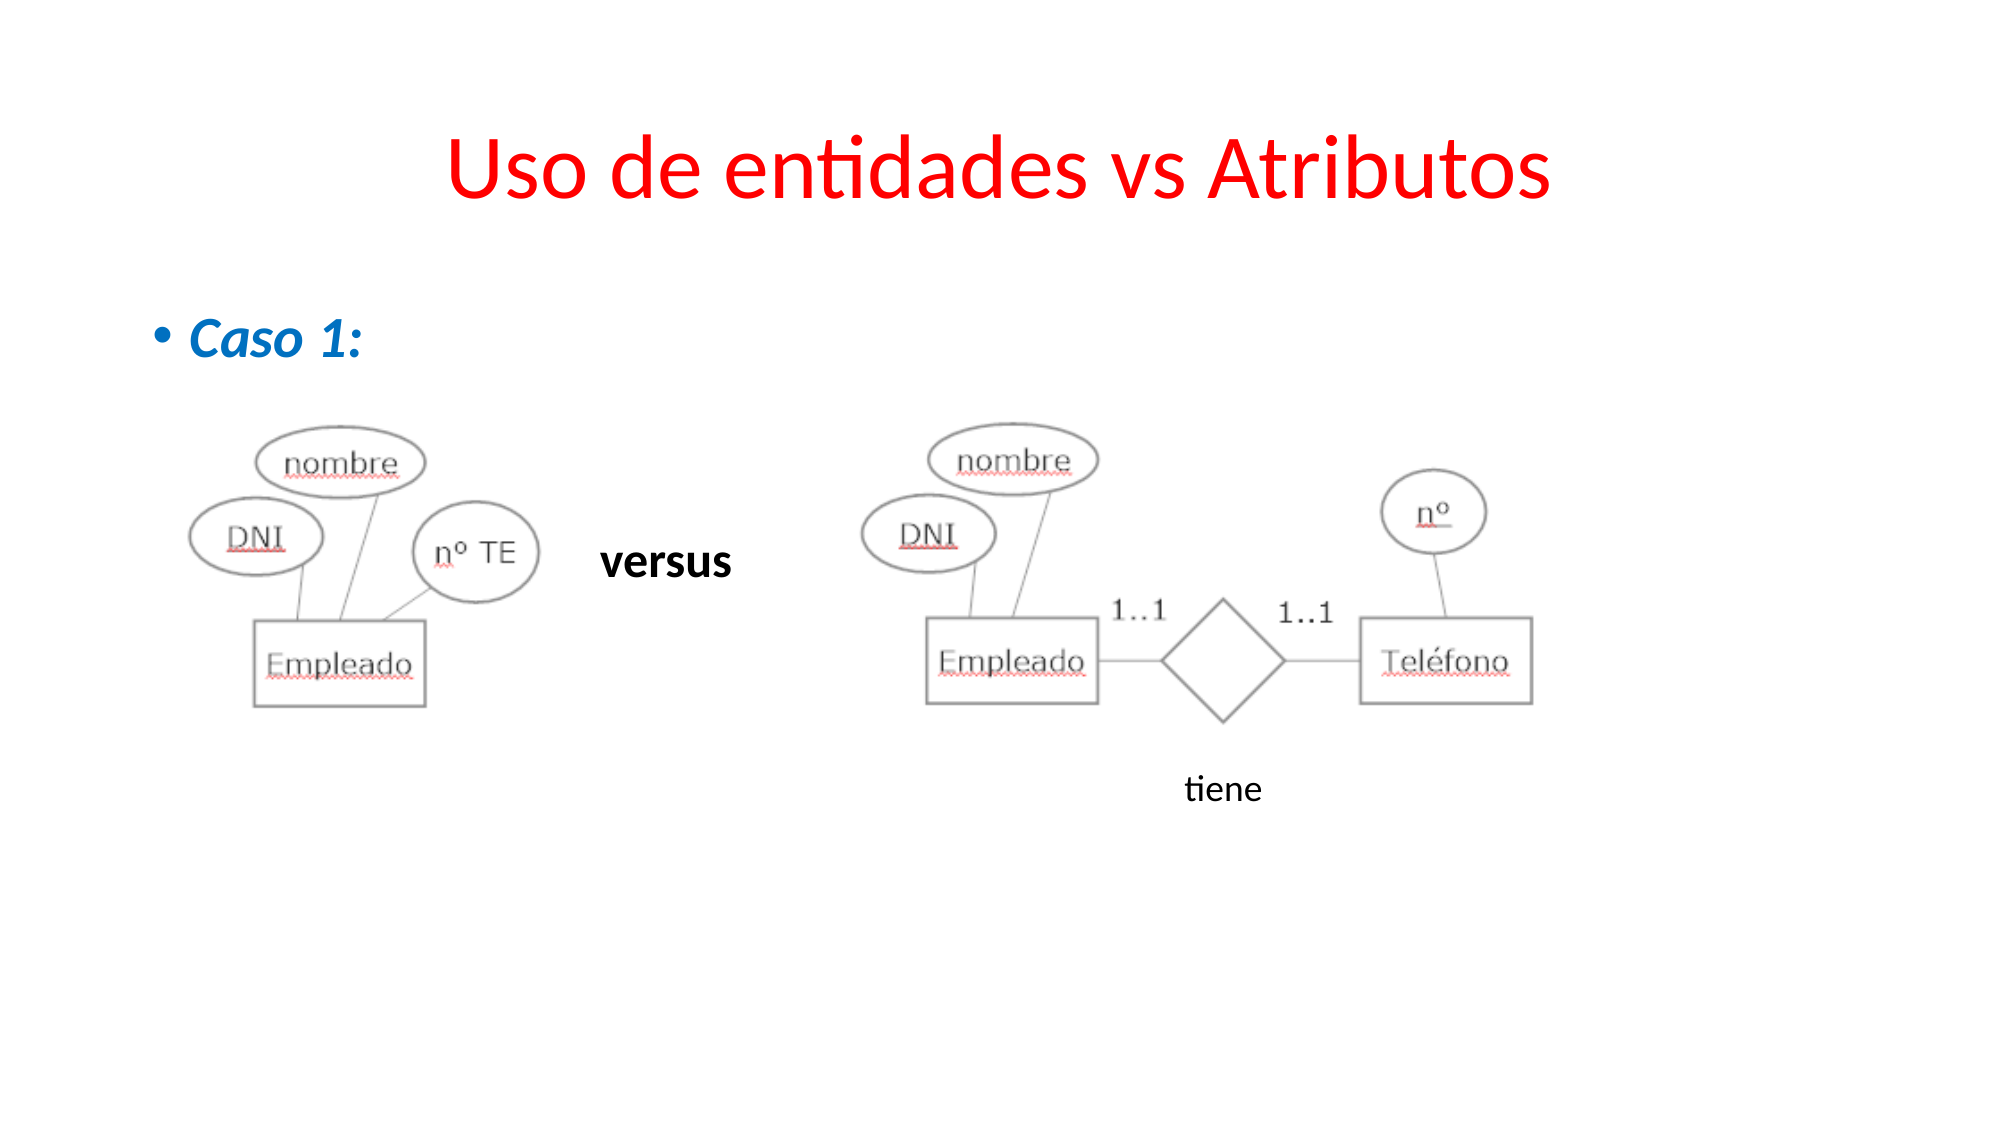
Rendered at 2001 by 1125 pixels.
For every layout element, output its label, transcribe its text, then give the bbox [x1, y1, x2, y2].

picture [849, 410, 1557, 743]
picture [181, 404, 554, 719]
text_box versus [584, 520, 749, 596]
list Caso 1: [137, 299, 1863, 383]
title Uso de entidades vs Atributos [137, 59, 1863, 278]
text_box tiene [1169, 756, 1279, 817]
